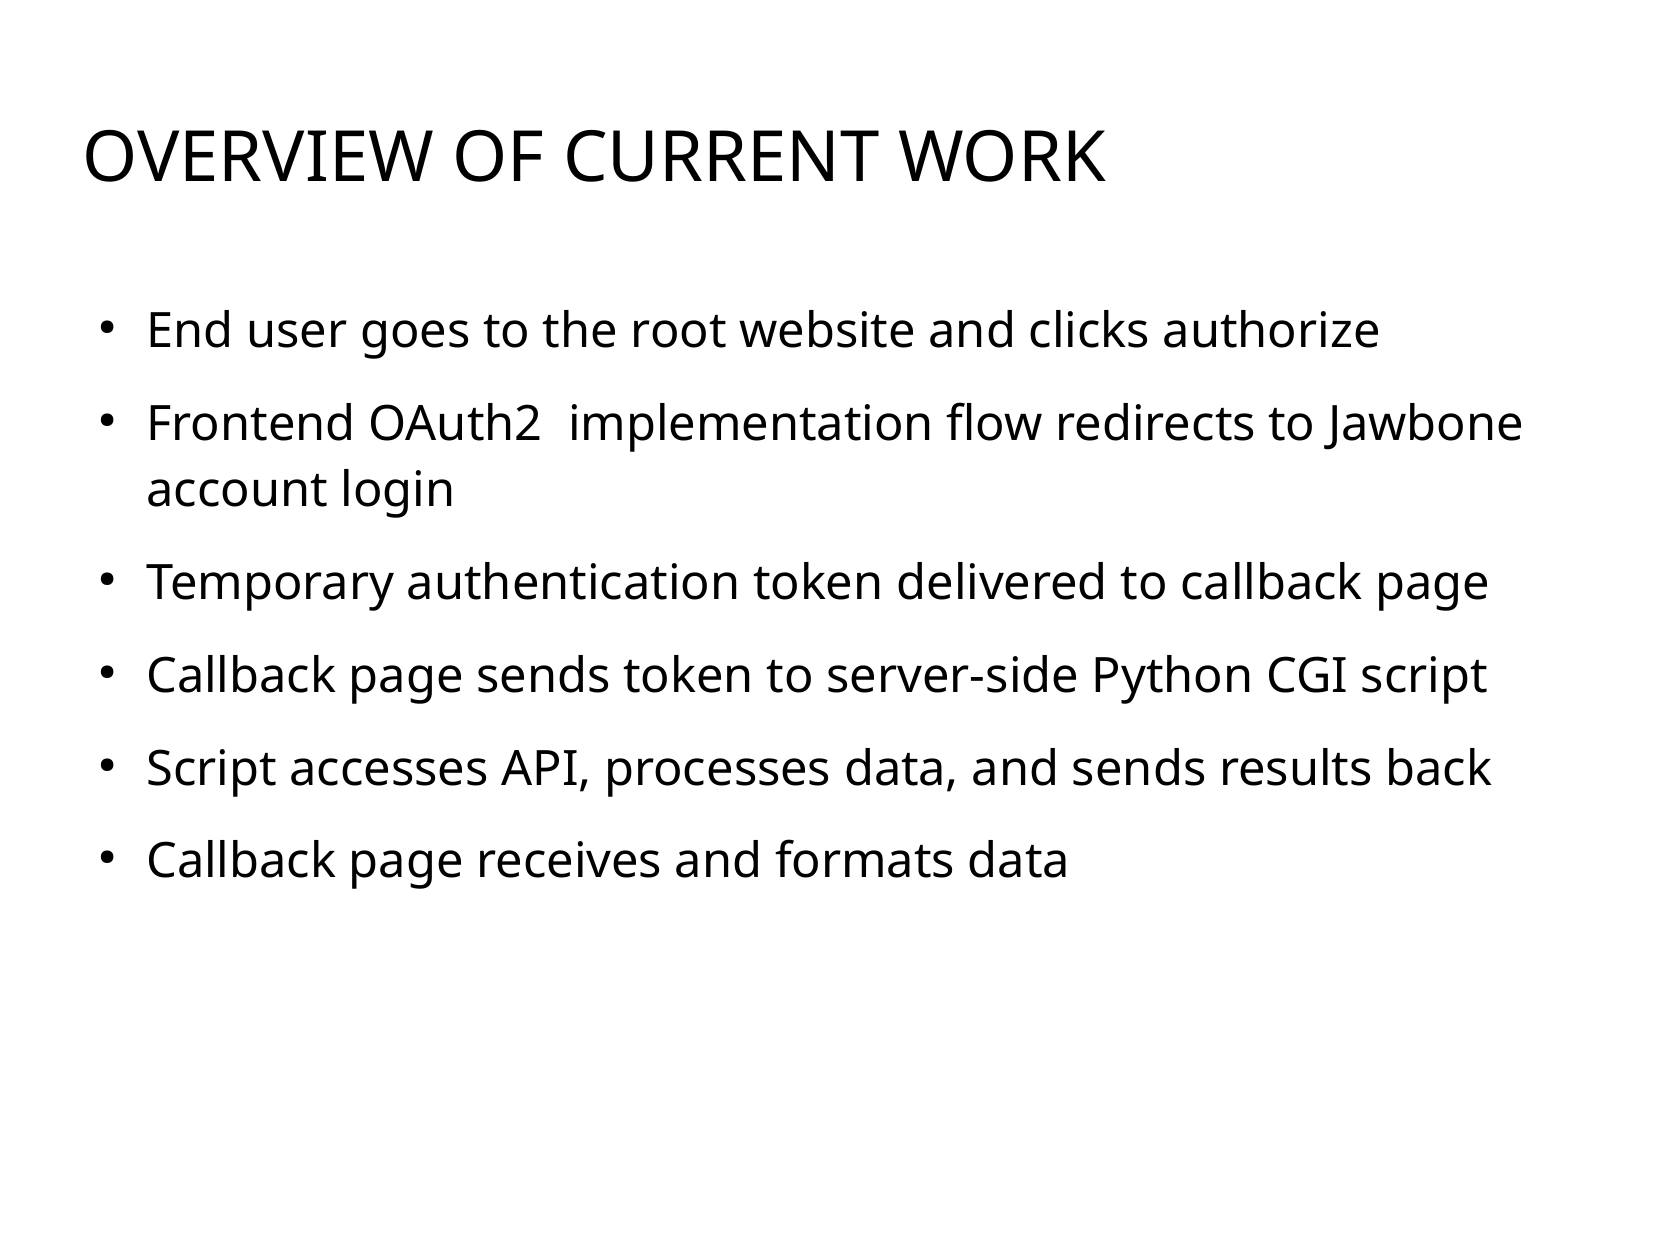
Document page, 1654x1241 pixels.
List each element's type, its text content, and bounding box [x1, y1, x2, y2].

title OVERVIEW OF CURRENT WORK [82, 94, 1264, 213]
list End user goes to the root website and clicks authorize Frontend OAuth2 implementation flow redirects to Jawbone account login Temporary authentication token delivered to callback page Callback page sends token to server-side Python CGI script Script accesses API, processes data, and sends results back Callback page receives and formats data [82, 295, 1571, 1015]
